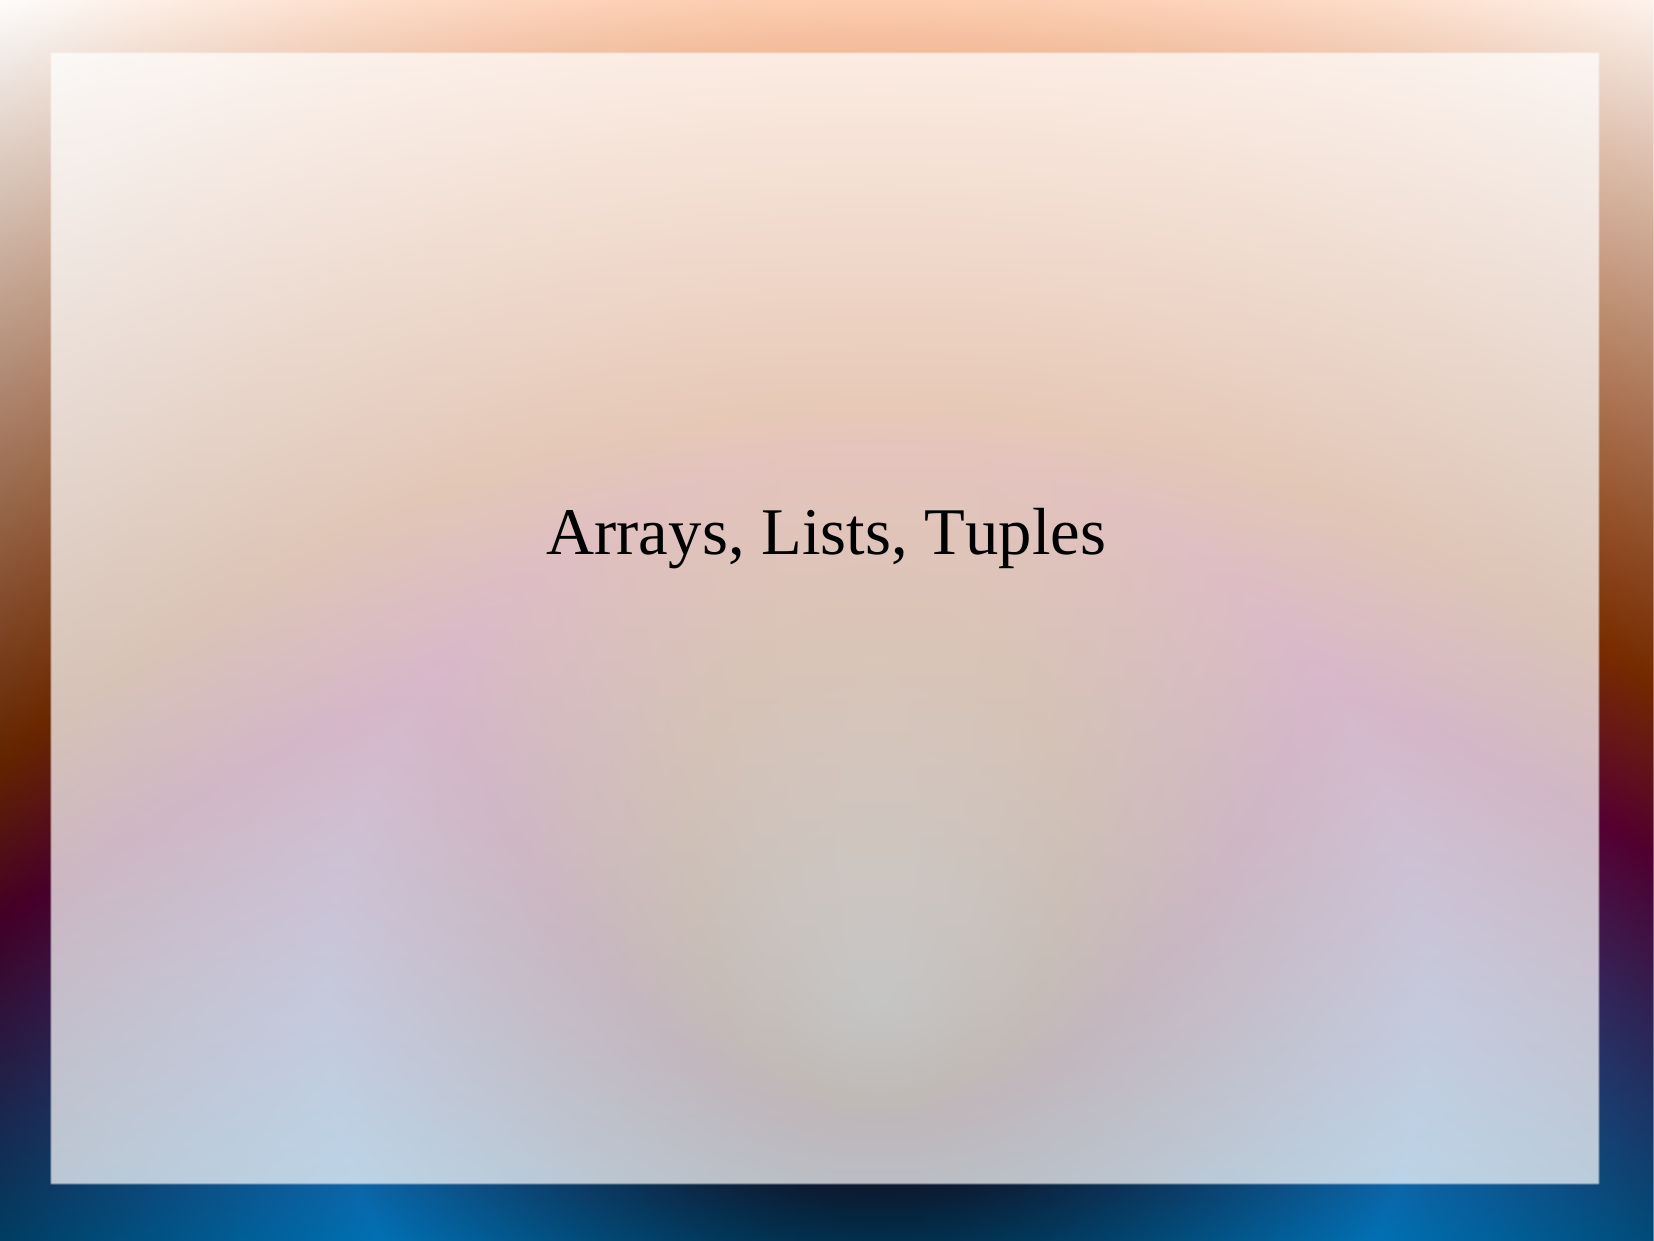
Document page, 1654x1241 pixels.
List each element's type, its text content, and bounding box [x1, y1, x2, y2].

picture [0, 0, 1654, 1241]
subtitle Arrays, Lists, Tuples [82, 55, 1571, 1010]
